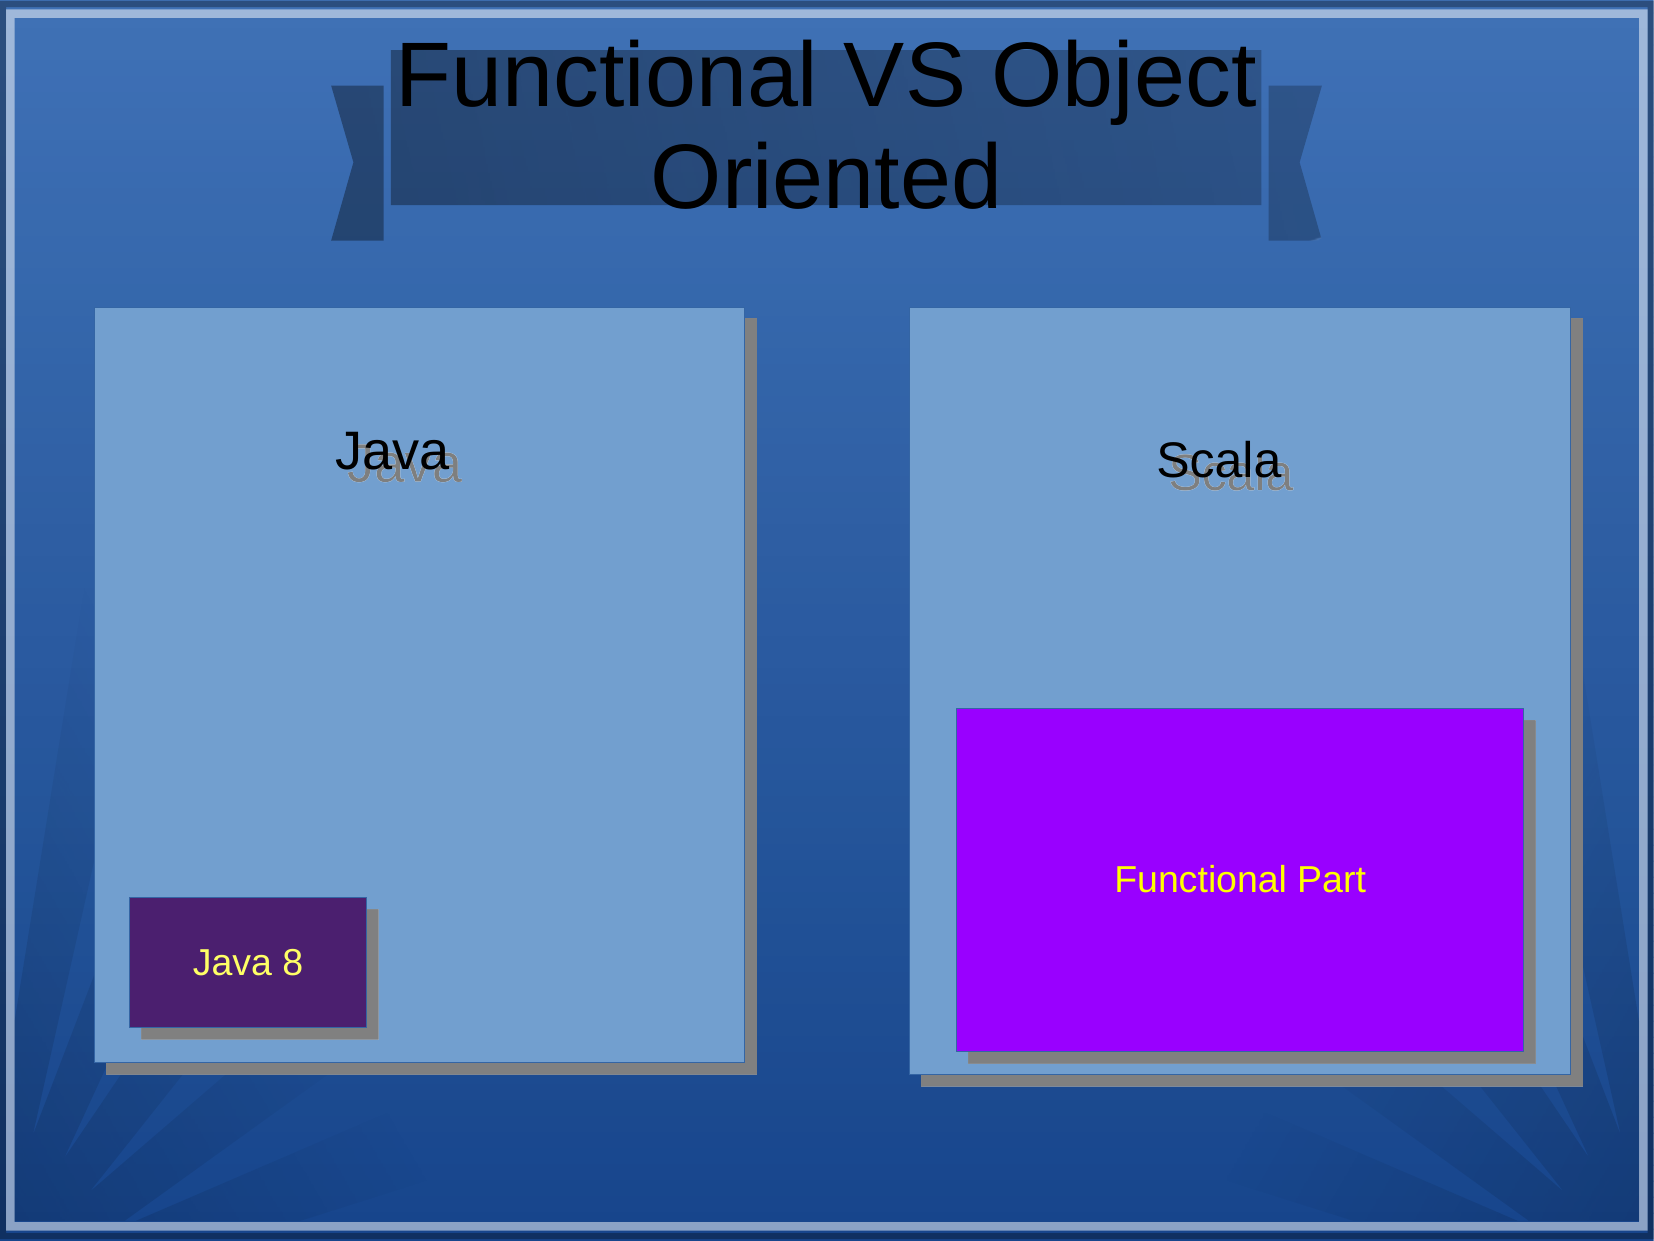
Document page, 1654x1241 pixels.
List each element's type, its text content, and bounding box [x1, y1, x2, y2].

text_box Functional Part [956, 708, 1524, 1052]
text_box Scala [1110, 425, 1297, 497]
text_box [909, 307, 1571, 1075]
text_box [94, 307, 745, 1063]
text_box Java [236, 413, 465, 489]
title Functional VS Object Oriented [389, 23, 1264, 229]
text_box Java 8 [129, 897, 367, 1028]
